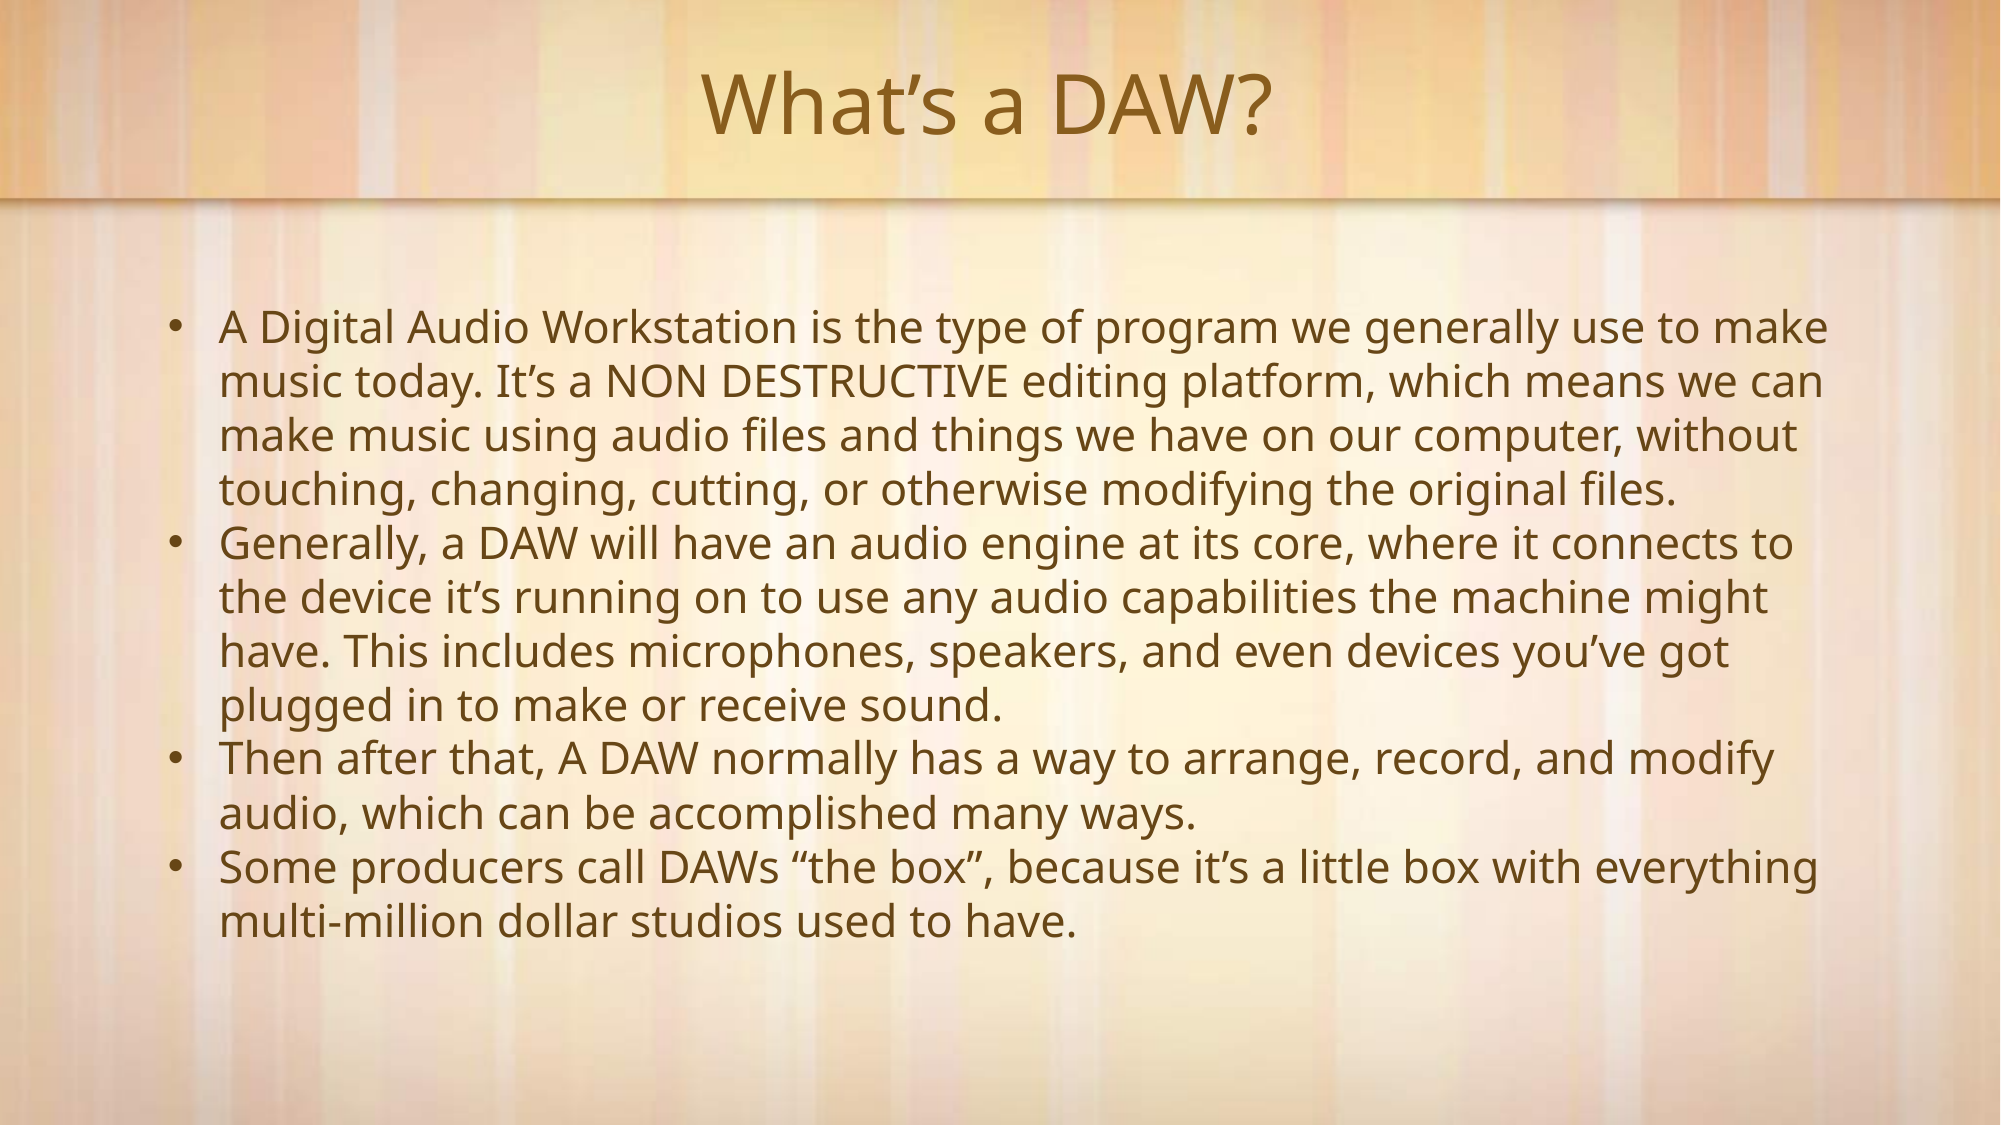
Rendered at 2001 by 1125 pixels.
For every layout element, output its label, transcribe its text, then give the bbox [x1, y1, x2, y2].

title What’s a DAW? [150, 14, 1847, 188]
picture [0, 0, 2001, 1125]
list A Digital Audio Workstation is the type of program we generally use to make music today. It’s a NON DESTRUCTIVE editing platform, which means we can make music using audio files and things we have on our computer, without touching, changing, cutting, or otherwise modifying the original files. Generally, a DAW will have an audio engine at its core, where it connects to the device it’s running on to use any audio capabilities the machine might have. This includes microphones, speakers, and even devices you’ve got plugged in to make or receive sound. Then after that, A DAW normally has a way to arrange, record, and modify audio, which can be accomplished many ways. Some producers call DAWs “the box”, because it’s a little box with everything multi-million dollar studios used to have. [152, 290, 1848, 1000]
